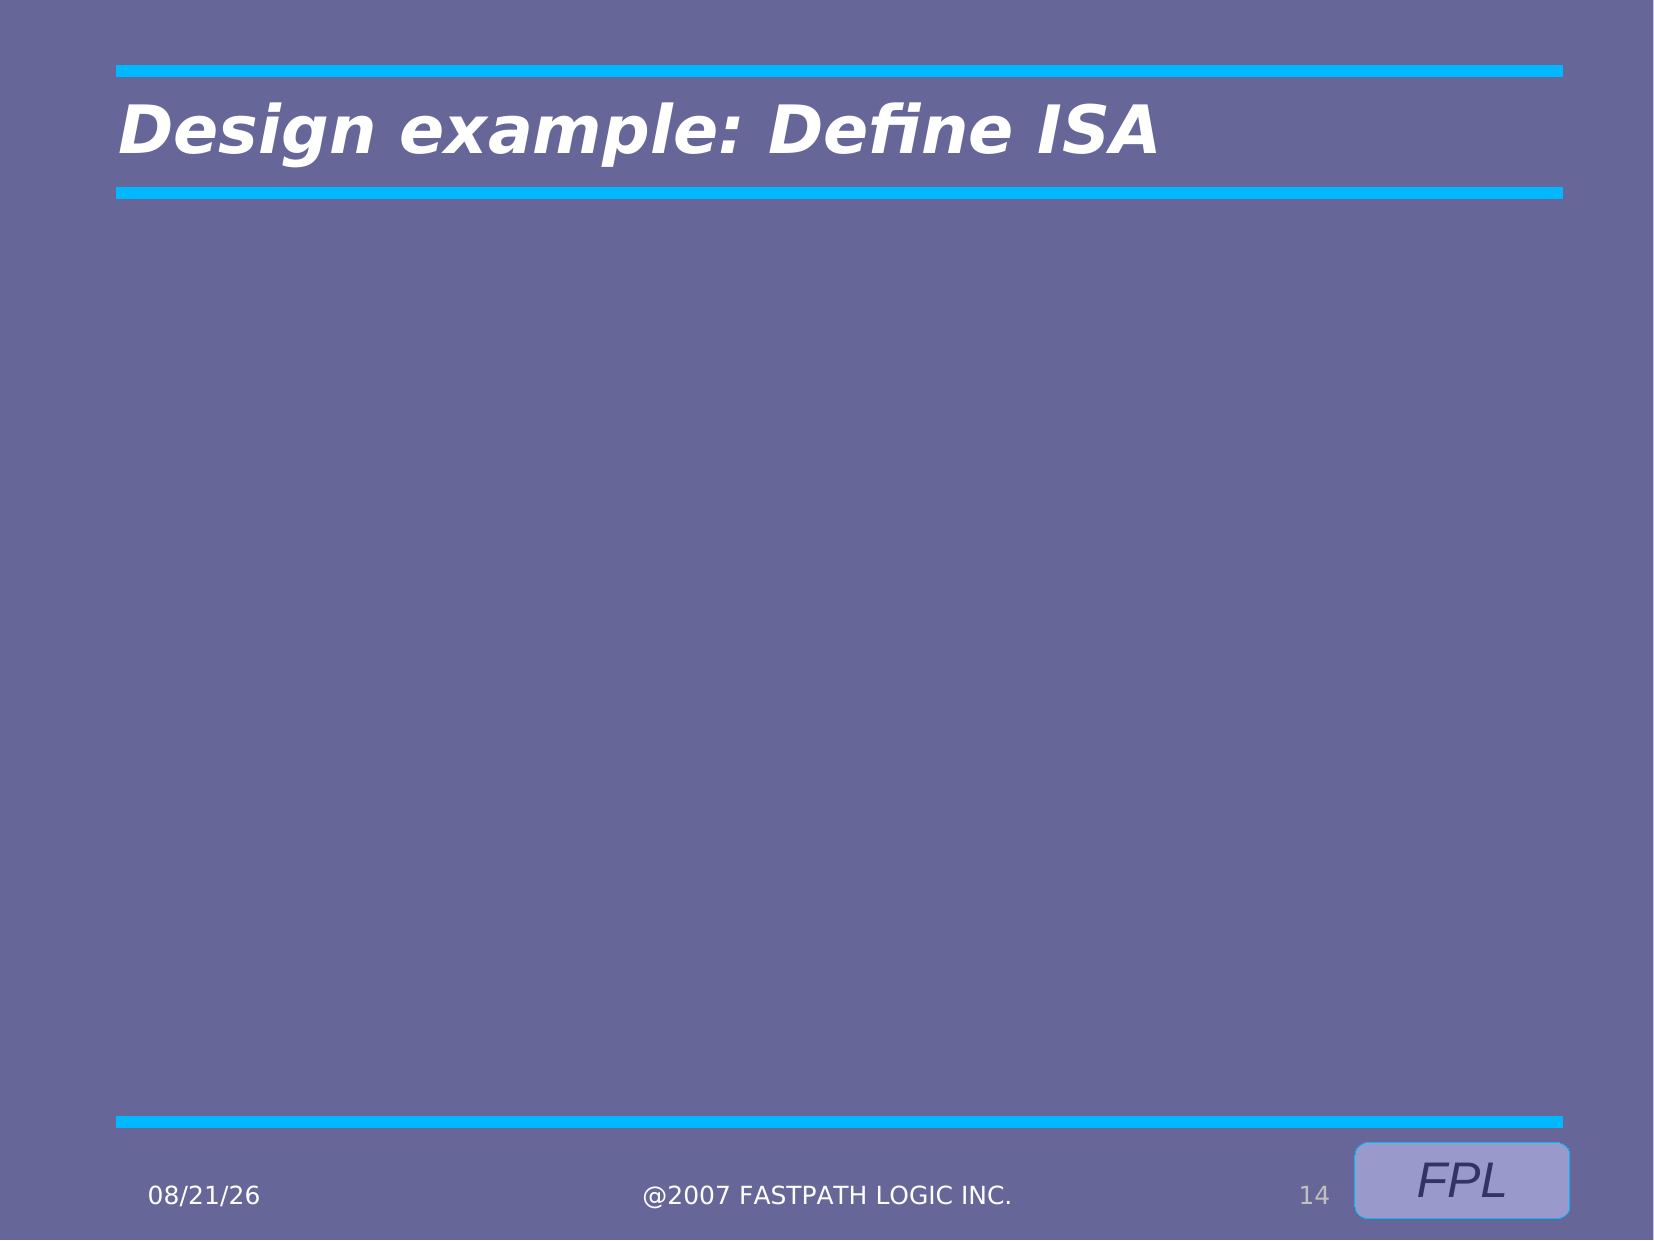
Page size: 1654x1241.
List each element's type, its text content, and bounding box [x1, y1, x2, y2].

title Design example: Define ISA [118, 26, 1531, 234]
